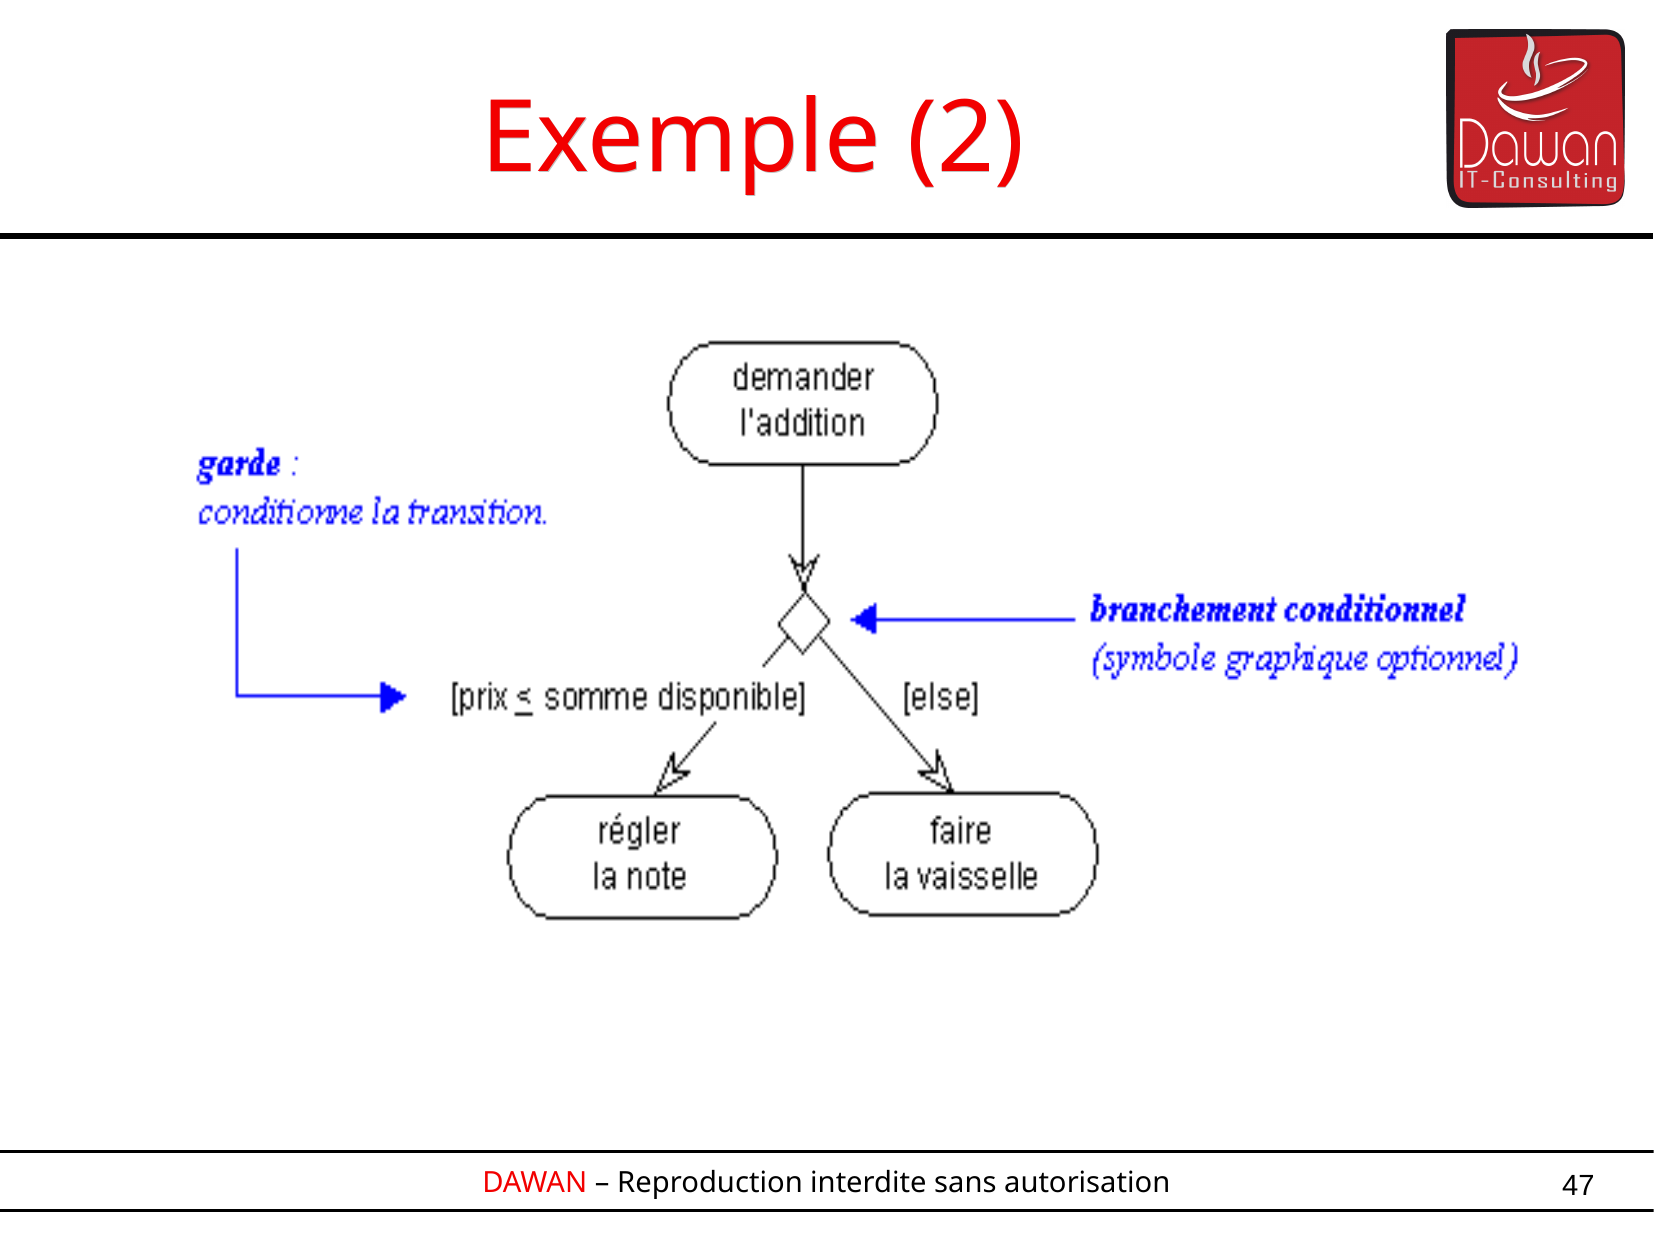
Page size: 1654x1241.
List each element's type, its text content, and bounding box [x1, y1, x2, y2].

title Exemple (2) [59, 29, 1447, 237]
picture [177, 324, 1536, 945]
picture [1447, 29, 1625, 208]
